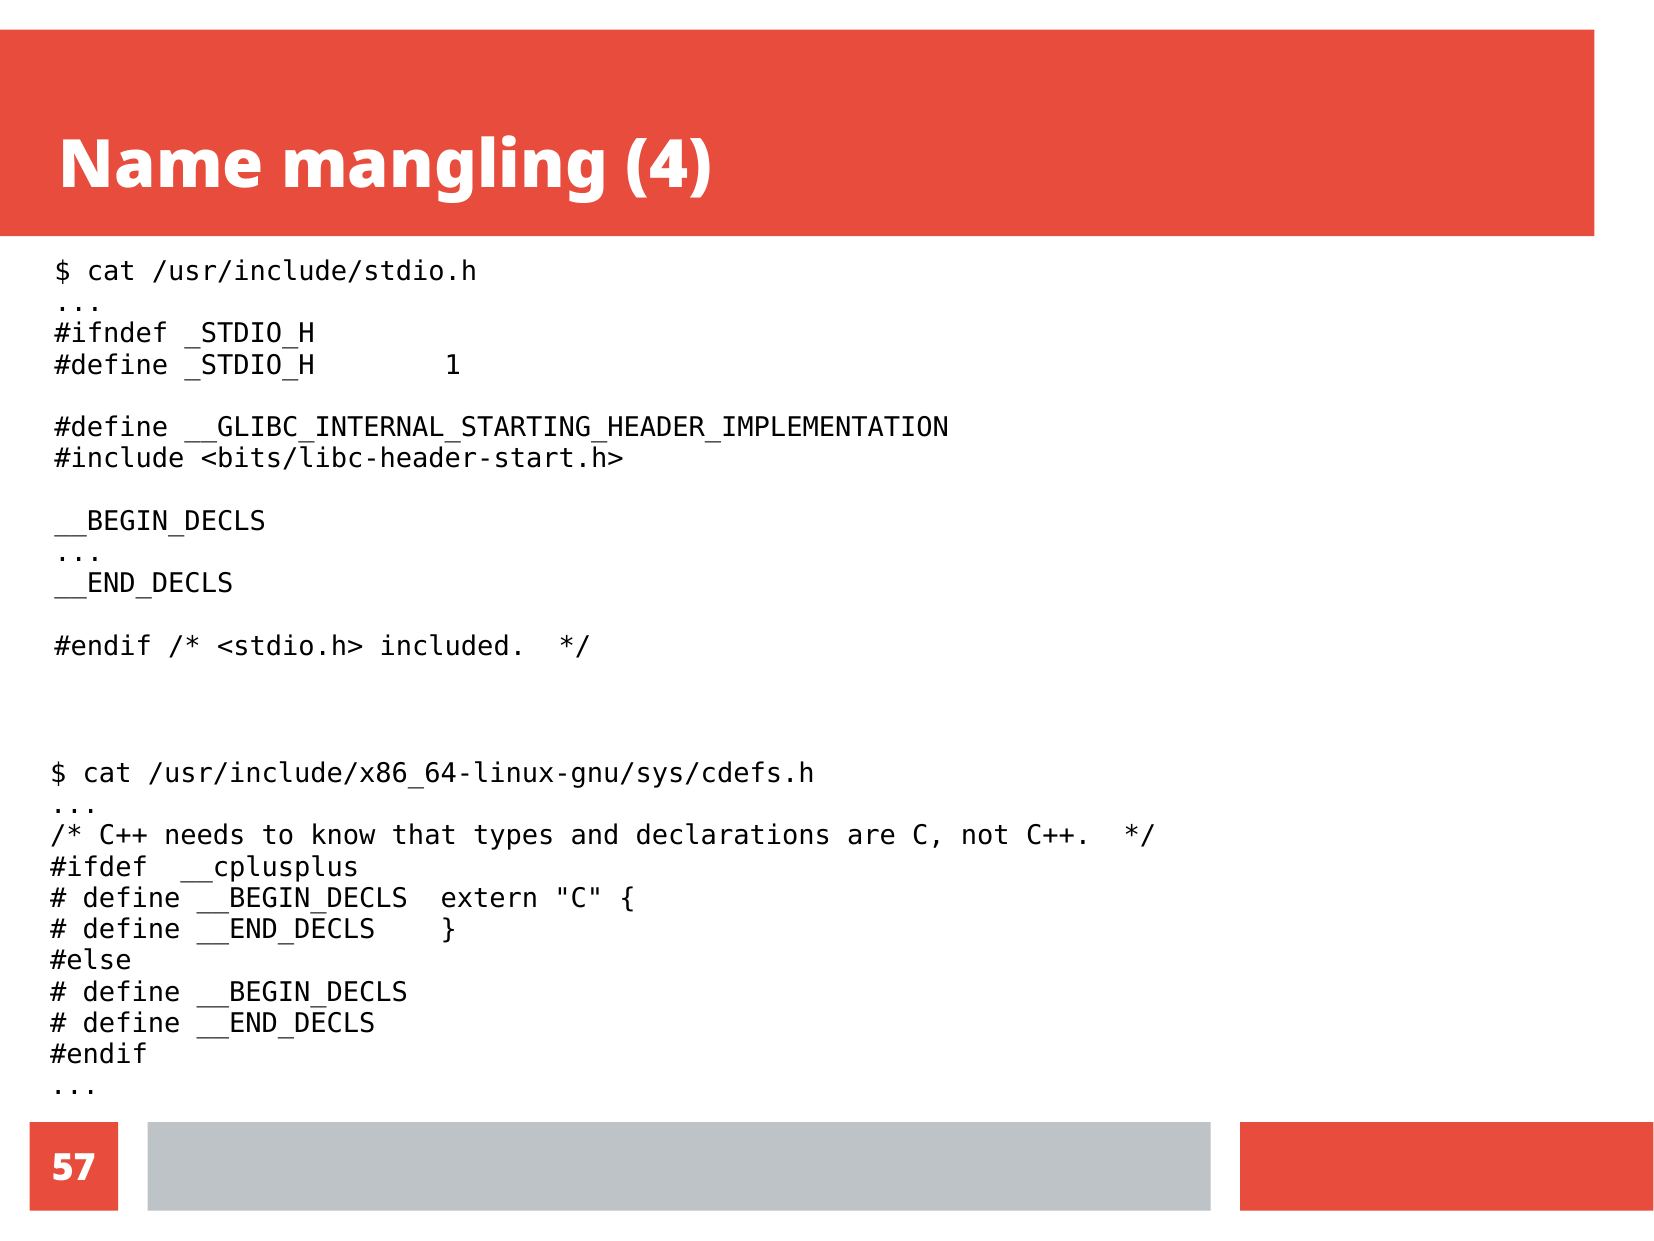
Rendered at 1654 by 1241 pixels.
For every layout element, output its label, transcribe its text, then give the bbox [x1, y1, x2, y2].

text_box $ cat /usr/include/stdio.h ... #ifndef _STDIO_H #define _STDIO_H 1 #define __GLIBC_INTERNAL_STARTING_HEADER_IMPLEMENTATION #include <bits/libc-header-start.h> __BEGIN_DECLS ... __END_DECLS #endif /* <stdio.h> included. */ [39, 248, 1477, 697]
title Name mangling (4) [59, 59, 1595, 207]
text_box $ cat /usr/include/x86_64-linux-gnu/sys/cdefs.h ... /* C++ needs to know that types and declarations are C, not C++. */ #ifdef __cplusplus # define __BEGIN_DECLS extern "C" { # define __END_DECLS } #else # define __BEGIN_DECLS # define __END_DECLS #endif ... [35, 750, 1195, 1227]
